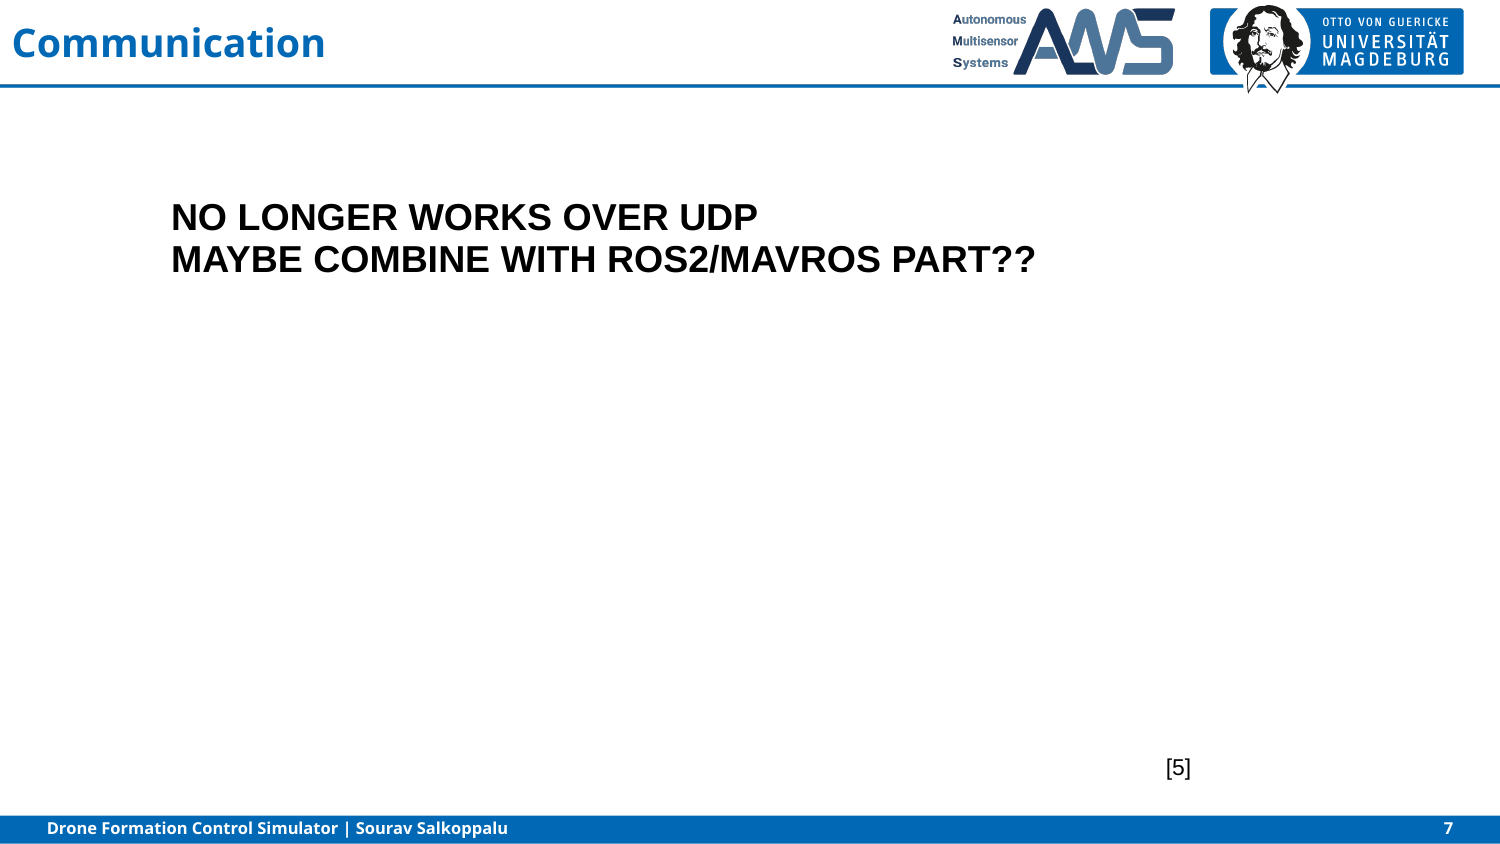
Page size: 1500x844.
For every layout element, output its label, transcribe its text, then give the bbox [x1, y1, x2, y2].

picture [0, 0, 1500, 103]
text_box NO LONGER WORKS OVER UDP MAYBE COMBINE WITH ROS2/MAVROS PART?? [156, 189, 1315, 694]
text_box [5] [1150, 747, 1218, 788]
title Communication [0, 0, 943, 86]
